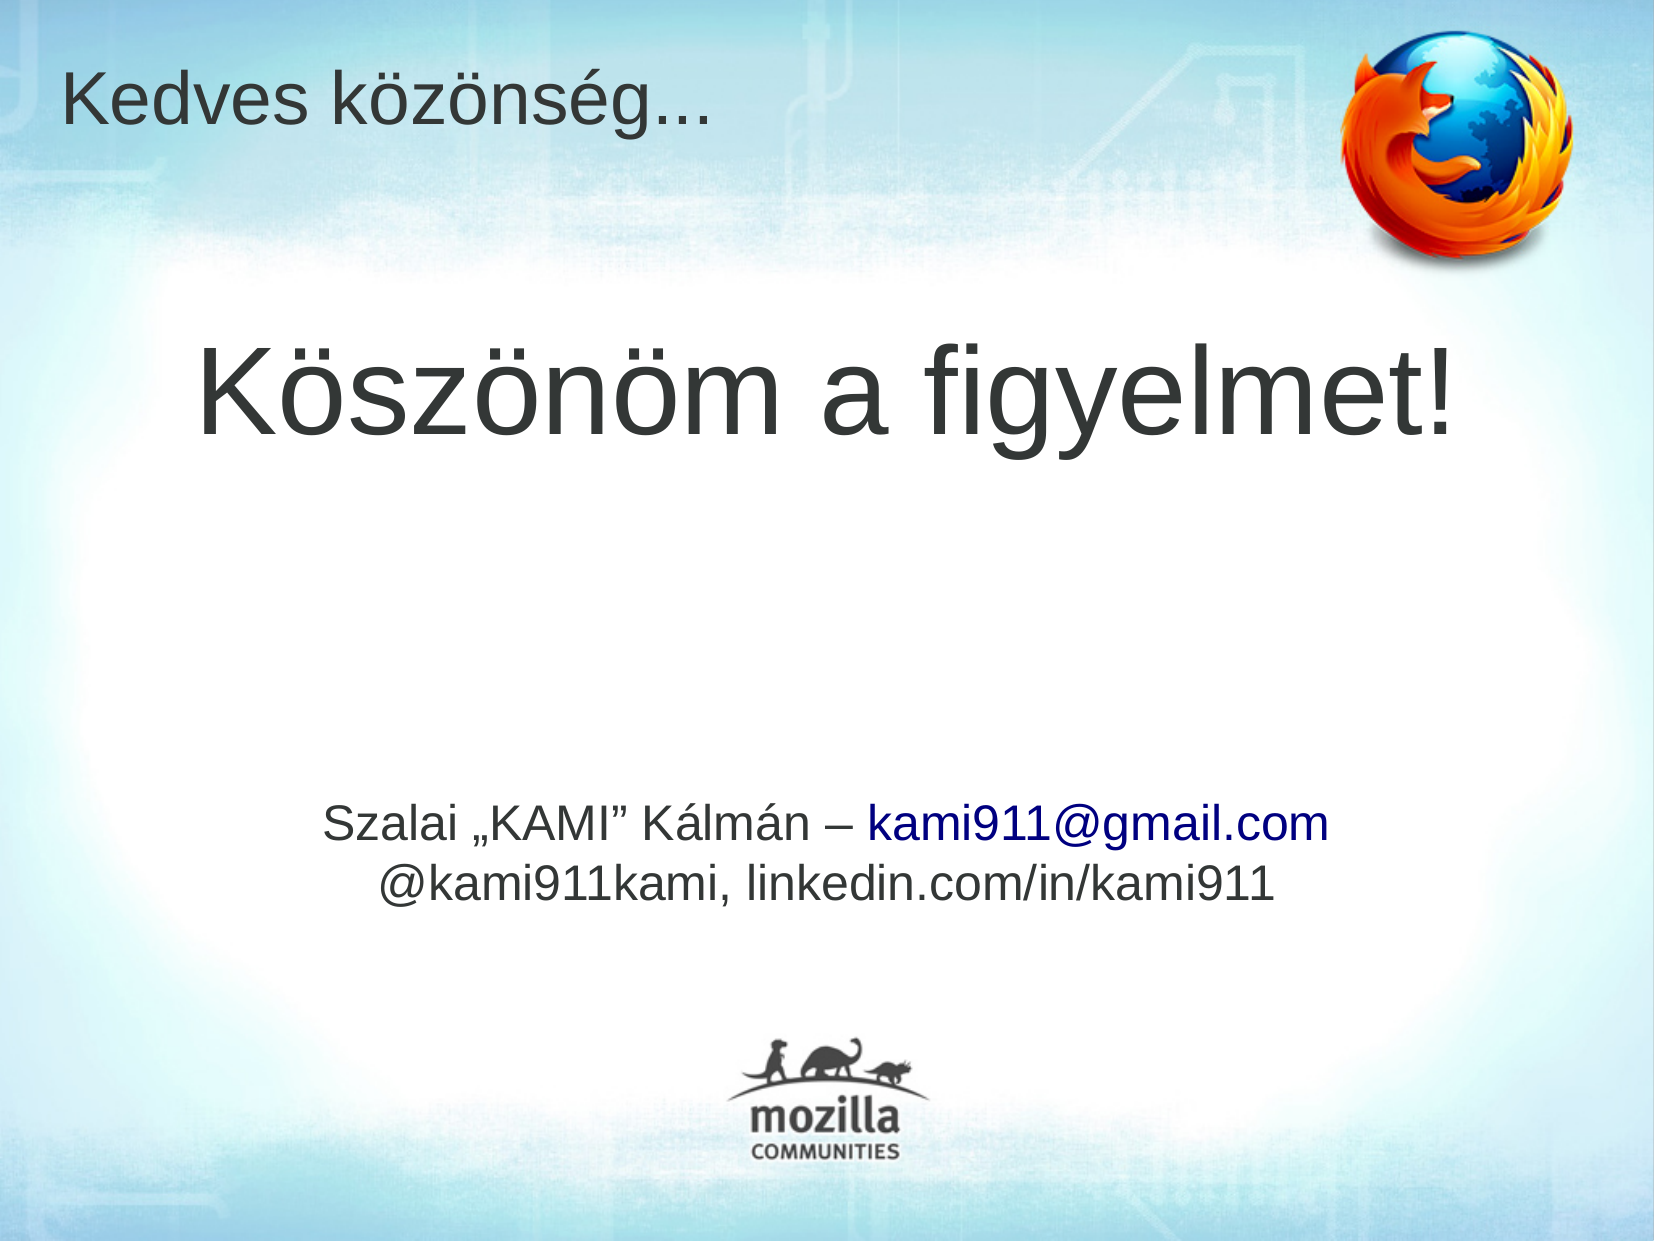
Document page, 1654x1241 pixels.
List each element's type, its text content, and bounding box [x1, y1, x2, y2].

title Kedves közönség... [51, 0, 1323, 189]
list Köszönöm a figyelmet! Szalai „KAMI” Kálmán – kami911@gmail.com @kami911kami, linkedin.com/in/kami911 [51, 200, 1602, 1020]
picture [0, 0, 1654, 1241]
